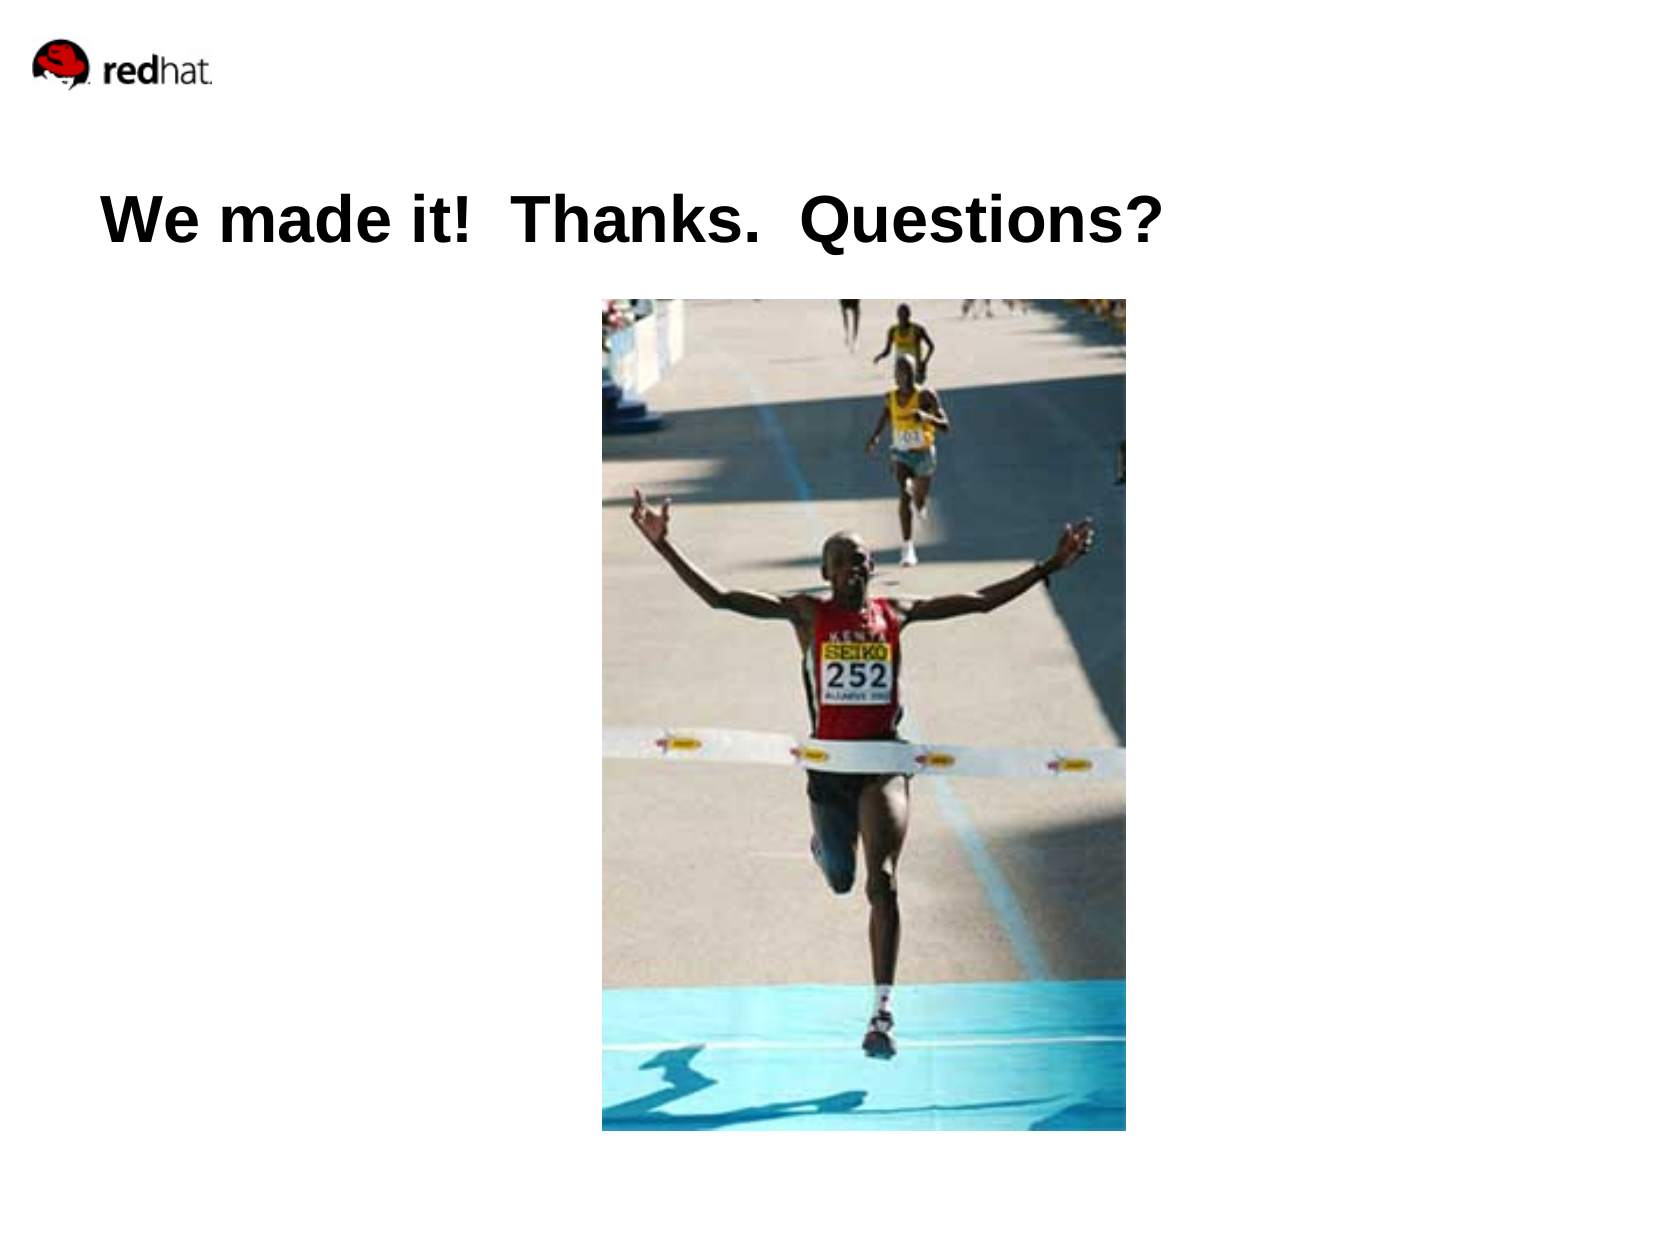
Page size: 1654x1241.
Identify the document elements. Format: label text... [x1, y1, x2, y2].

title We made it! Thanks. Questions? [100, 168, 1506, 270]
picture [31, 37, 212, 98]
picture [602, 299, 1126, 1131]
